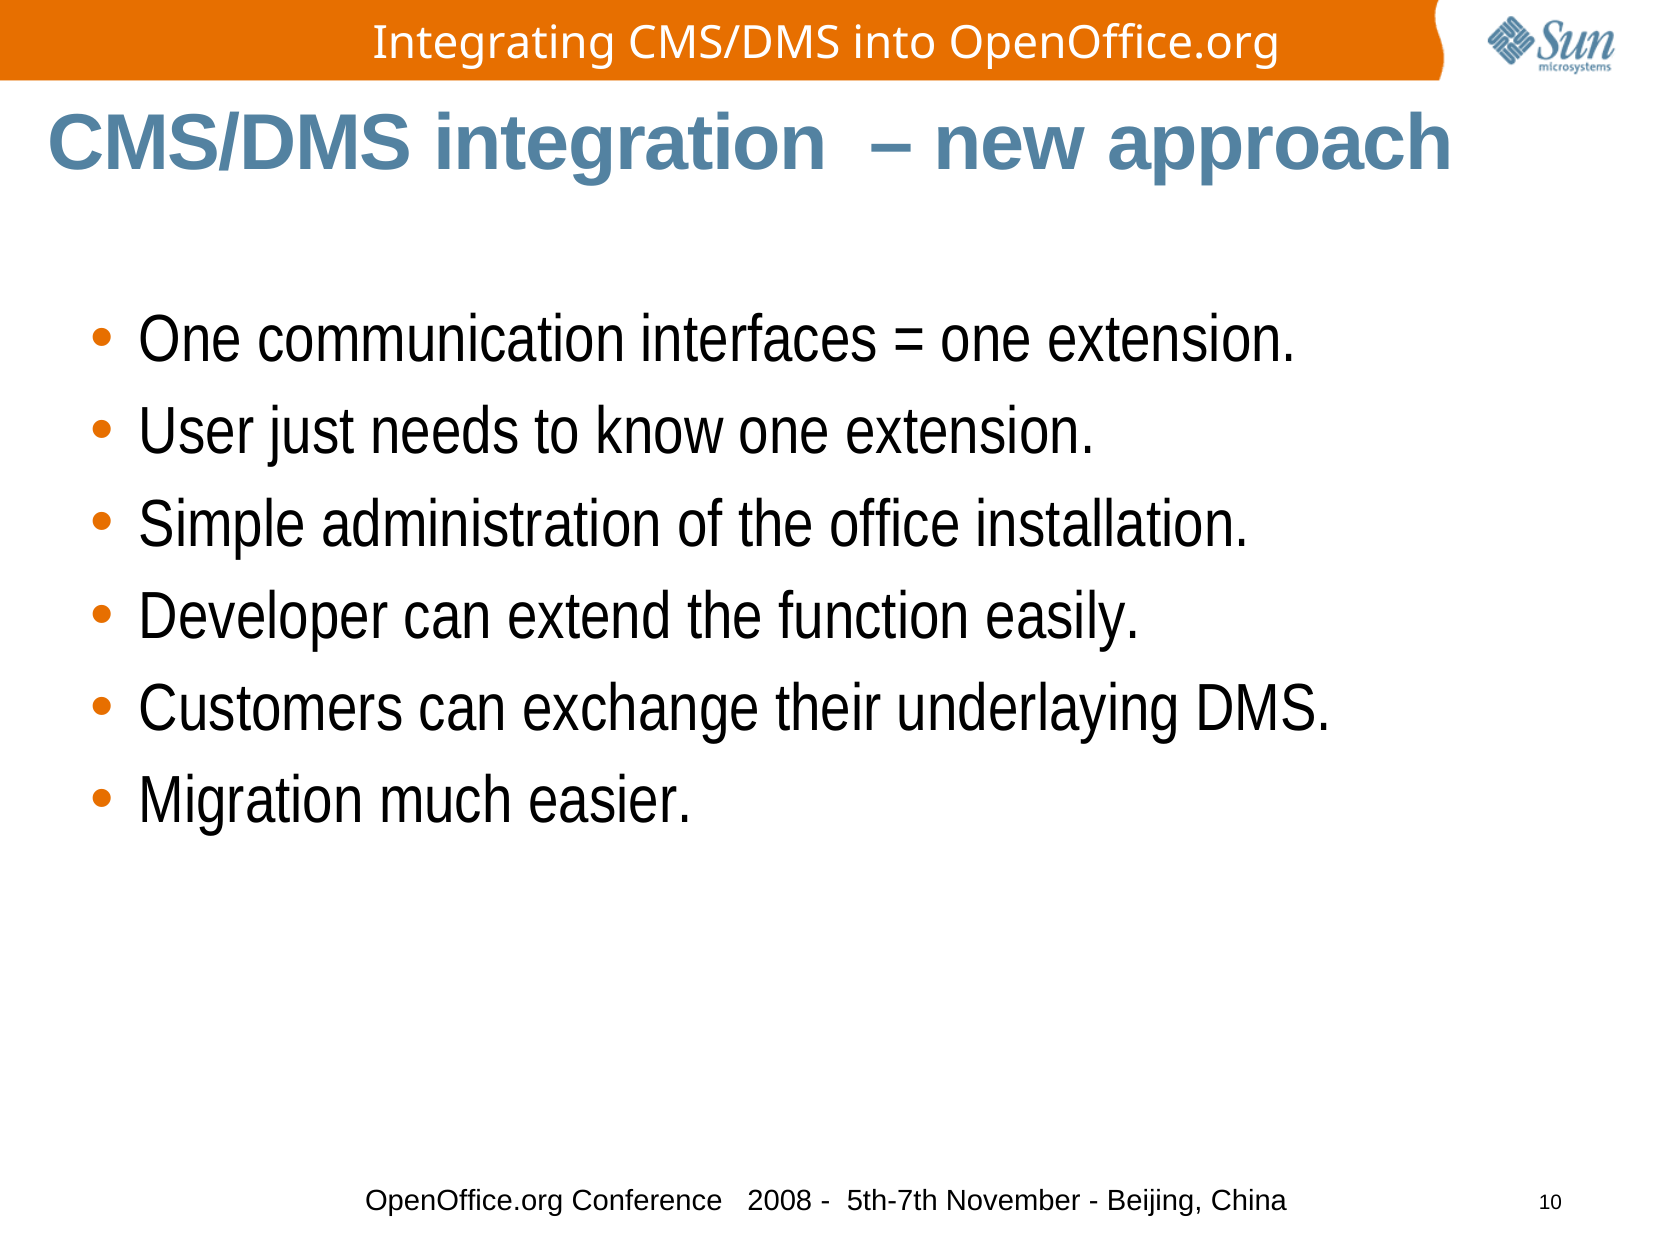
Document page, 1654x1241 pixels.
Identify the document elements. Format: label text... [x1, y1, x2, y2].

picture [0, 0, 1654, 83]
list One communication interfaces = one extension. User just needs to know one extension. Simple administration of the office installation. Developer can extend the function easily. Customers can exchange their underlaying DMS. Migration much easier. [71, 309, 1545, 1004]
title CMS/DMS integration – new approach [47, 105, 1595, 221]
